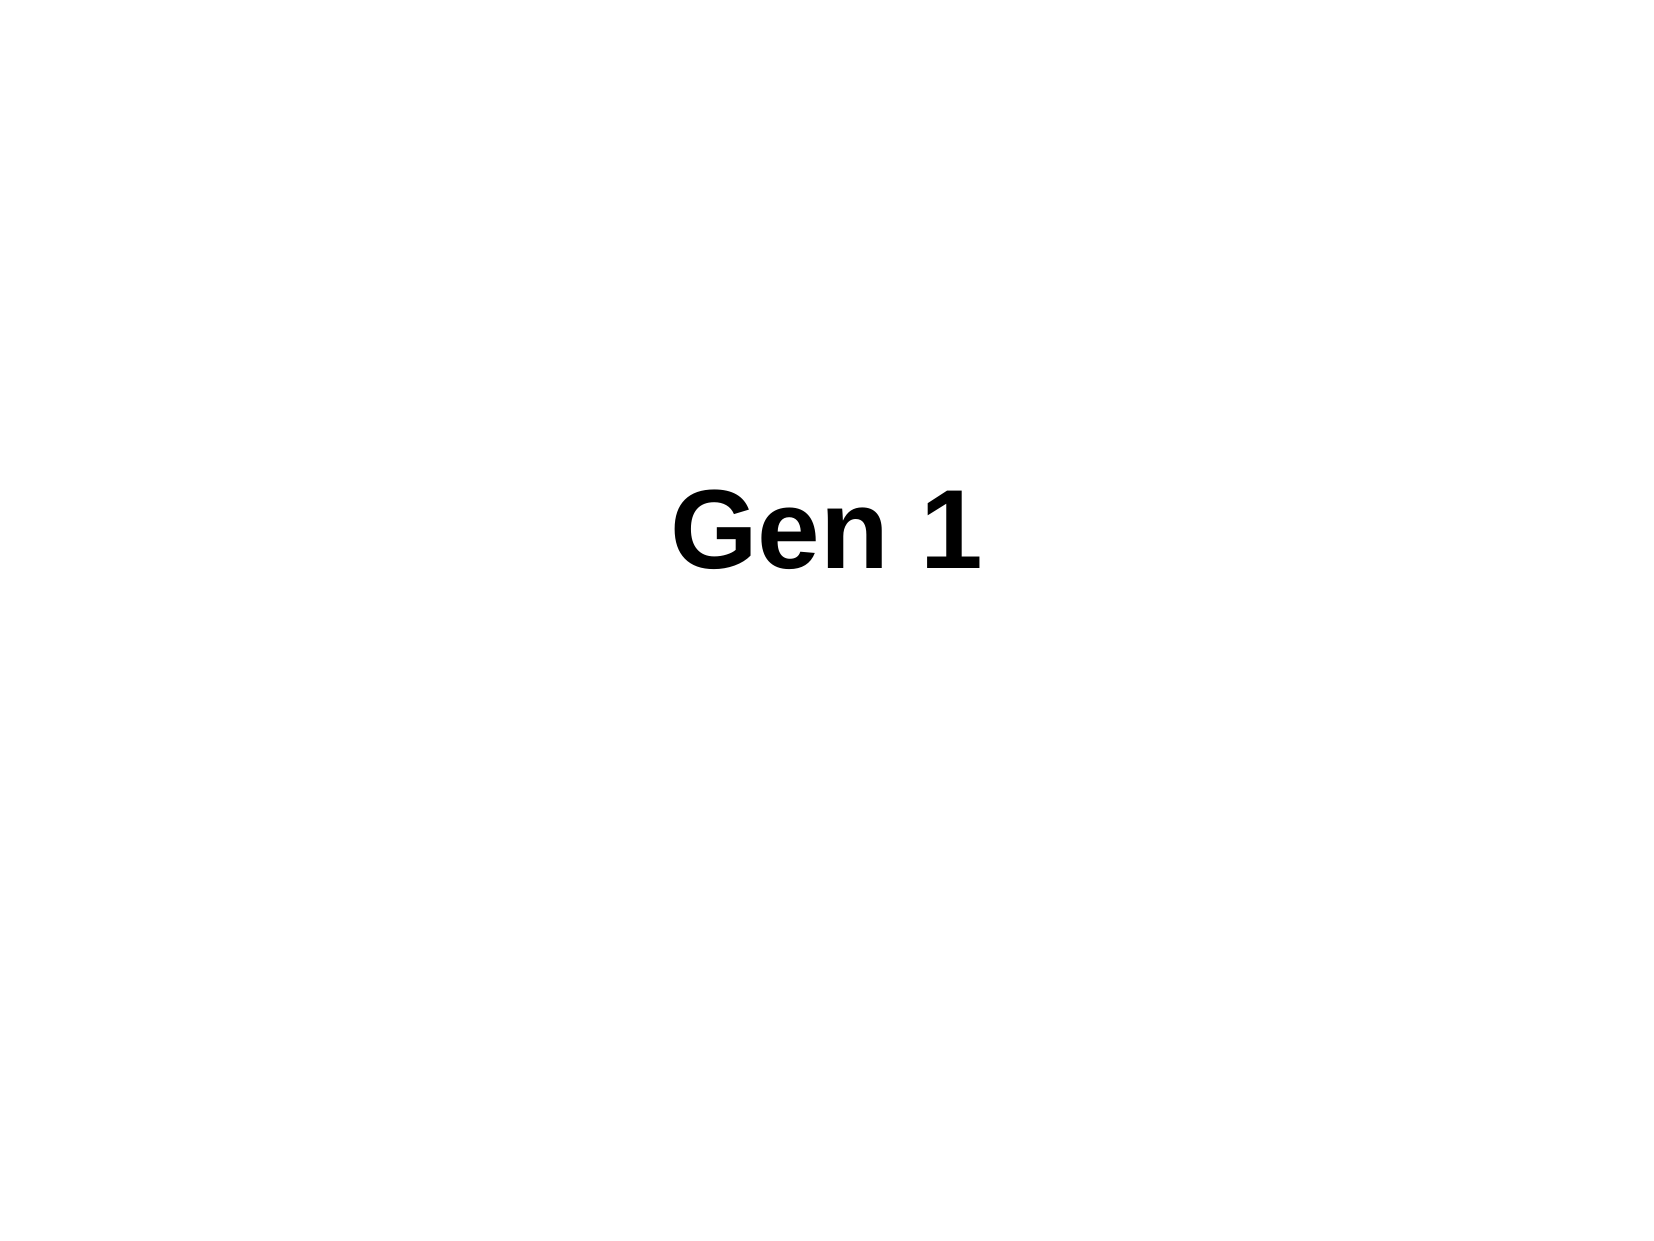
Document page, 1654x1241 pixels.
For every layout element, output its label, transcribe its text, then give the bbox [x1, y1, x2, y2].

subtitle Gen 1 [82, 49, 1571, 1010]
